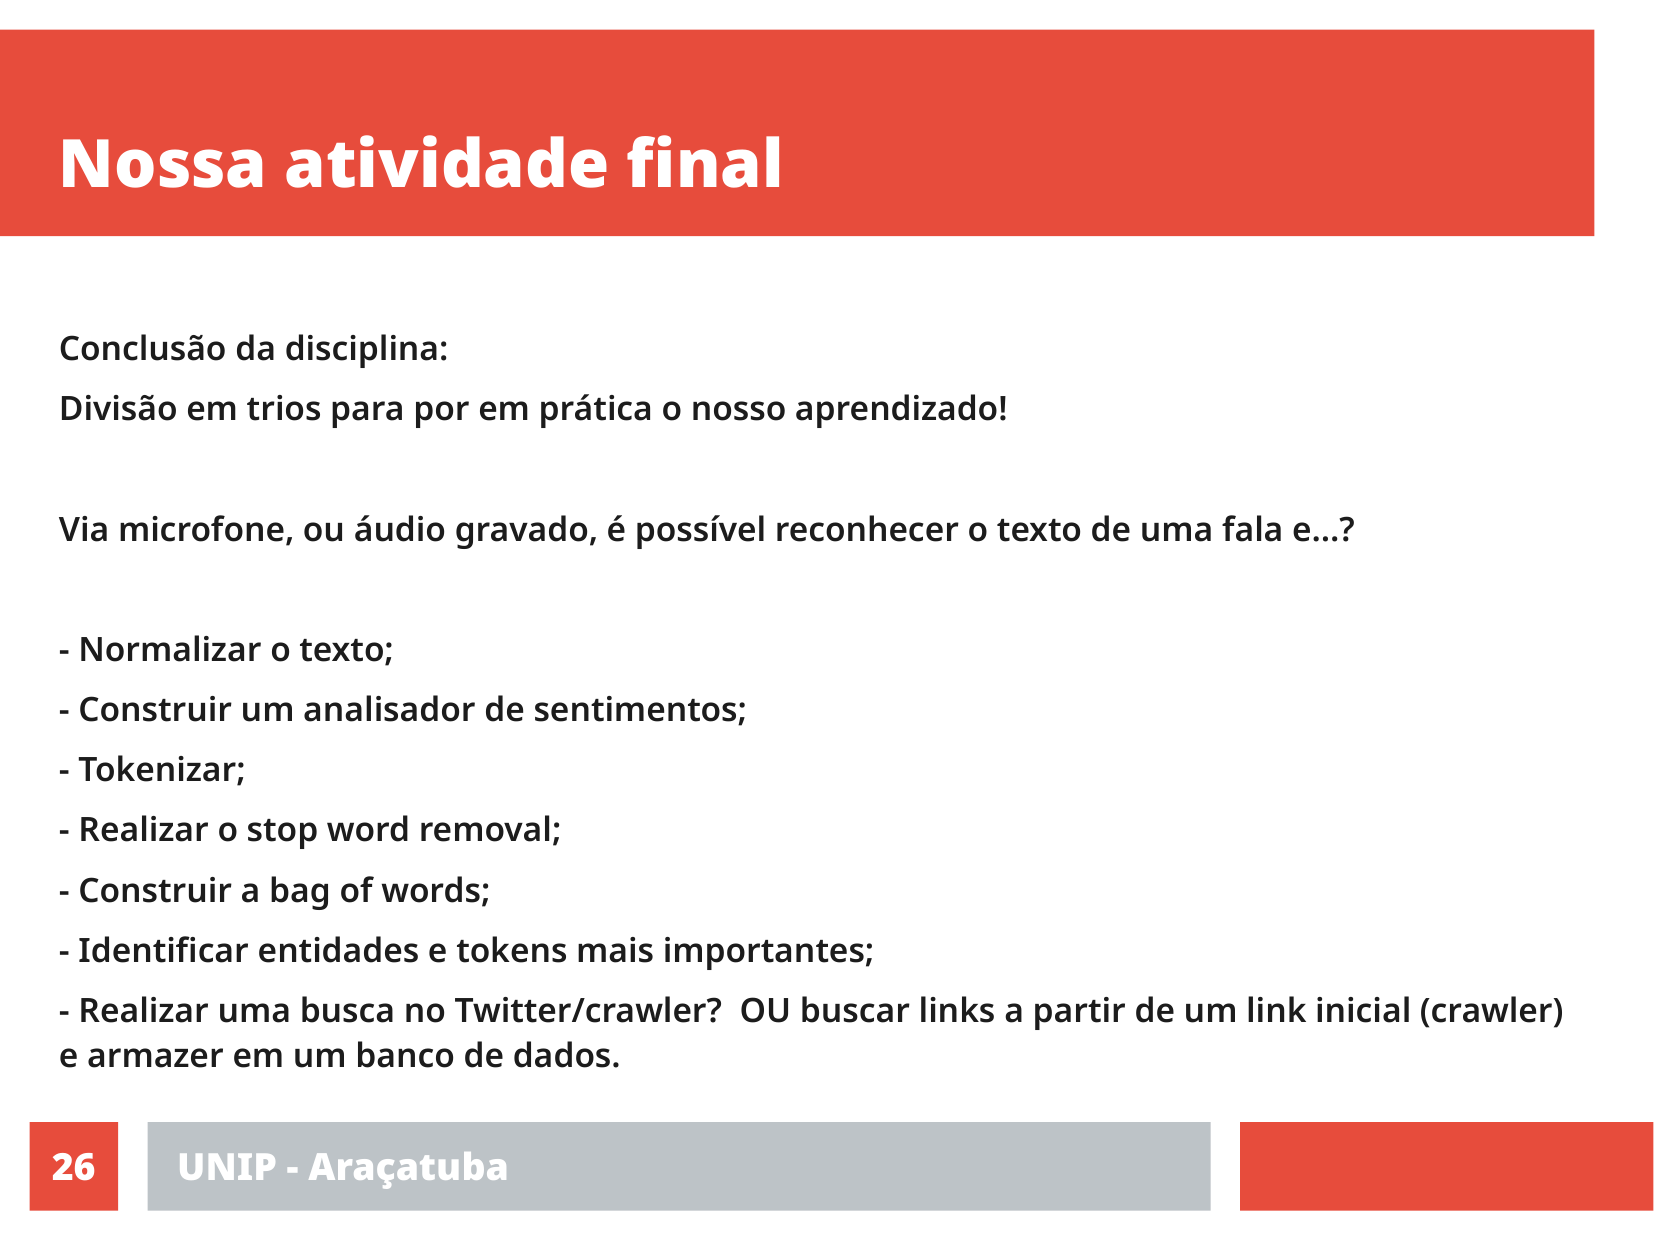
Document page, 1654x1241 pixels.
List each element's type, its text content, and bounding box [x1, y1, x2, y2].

title Nossa atividade final [59, 59, 1595, 207]
list Conclusão da disciplina: Divisão em trios para por em prática o nosso aprendizado! Via microfone, ou áudio gravado, é possível reconhecer o texto de uma fala e…? - Normalizar o texto; - Construir um analisador de sentimentos; - Tokenizar; - Realizar o stop word removal; - Construir a bag of words; - Identificar entidades e tokens mais importantes; - Realizar uma busca no Twitter/crawler? OU buscar links a partir de um link inicial (crawler) e armazer em um banco de dados. [59, 324, 1565, 1093]
